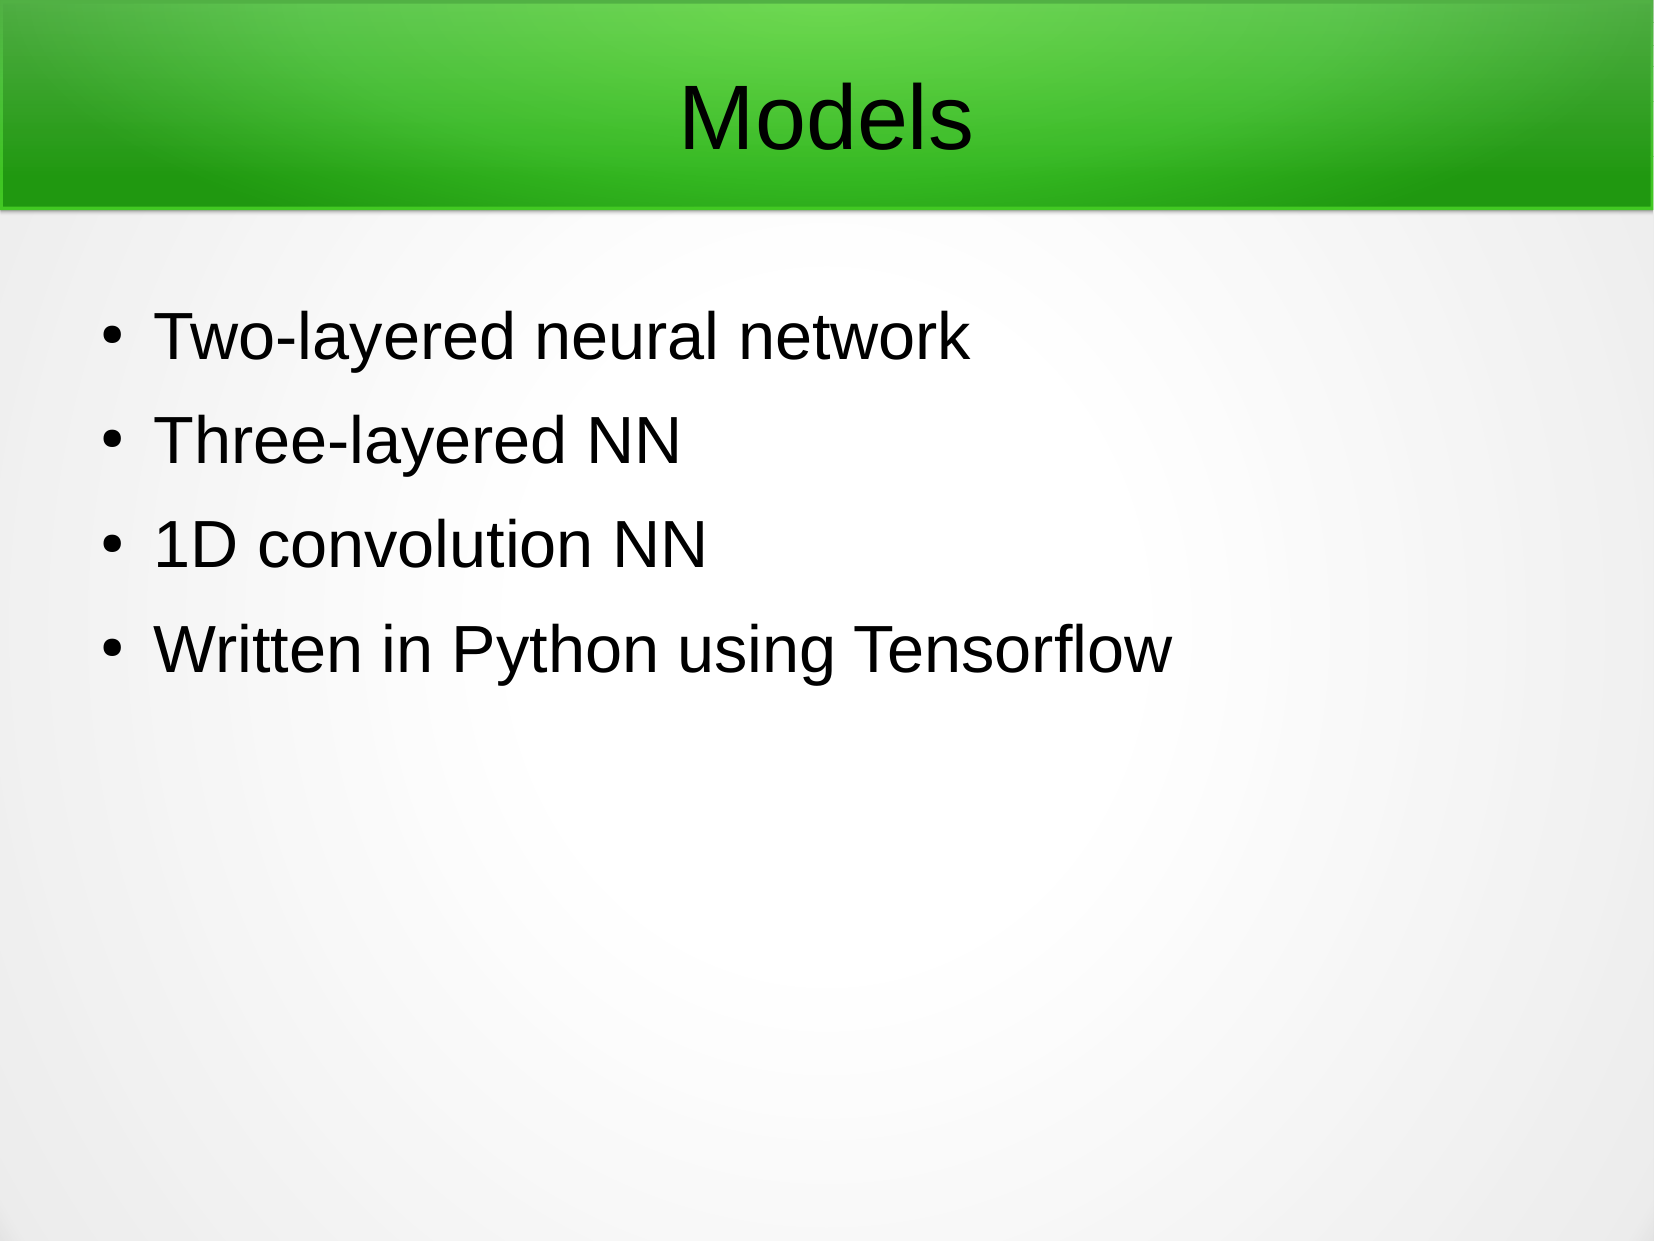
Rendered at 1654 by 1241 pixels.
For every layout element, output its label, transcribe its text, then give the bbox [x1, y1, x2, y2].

list Two-layered neural network Three-layered NN 1D convolution NN Written in Python using Tensorflow [82, 299, 1571, 1019]
title Models [82, 47, 1571, 189]
